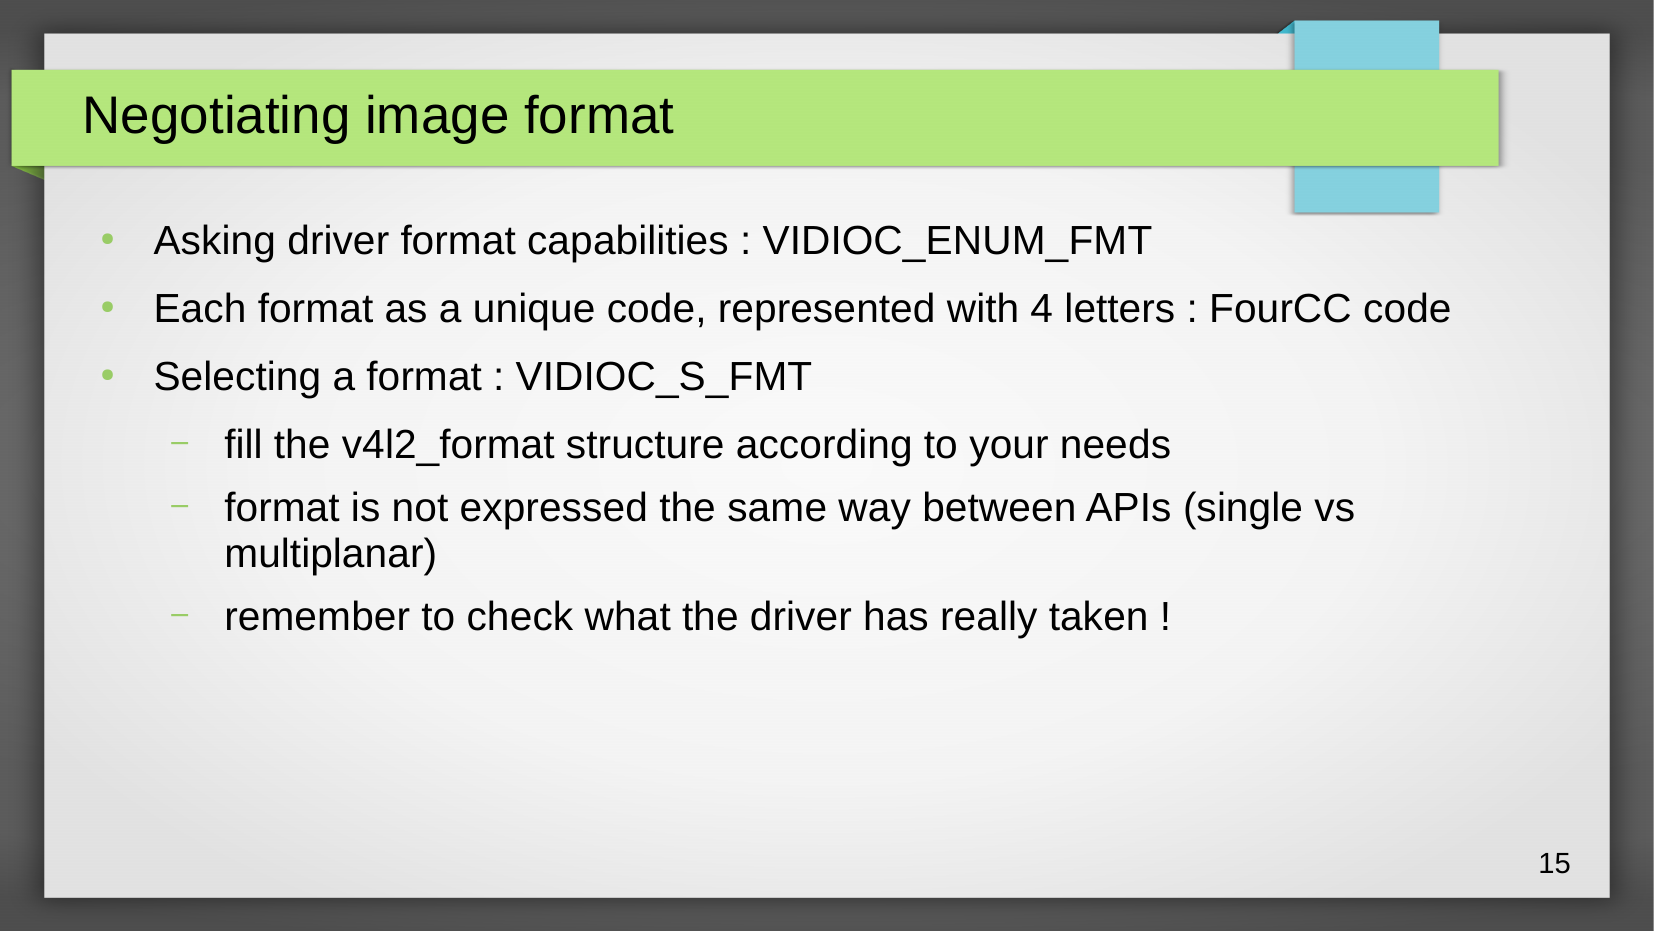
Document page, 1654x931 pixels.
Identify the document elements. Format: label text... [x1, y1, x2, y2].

list Asking driver format capabilities : VIDIOC_ENUM_FMT Each format as a unique code, represented with 4 letters : FourCC code Selecting a format : VIDIOC_S_FMT fill the v4l2_format structure according to your needs format is not expressed the same way between APIs (single vs multiplanar) remember to check what the driver has really taken ! [82, 217, 1571, 758]
title Negotiating image format [82, 70, 1264, 160]
picture [0, 0, 1654, 931]
